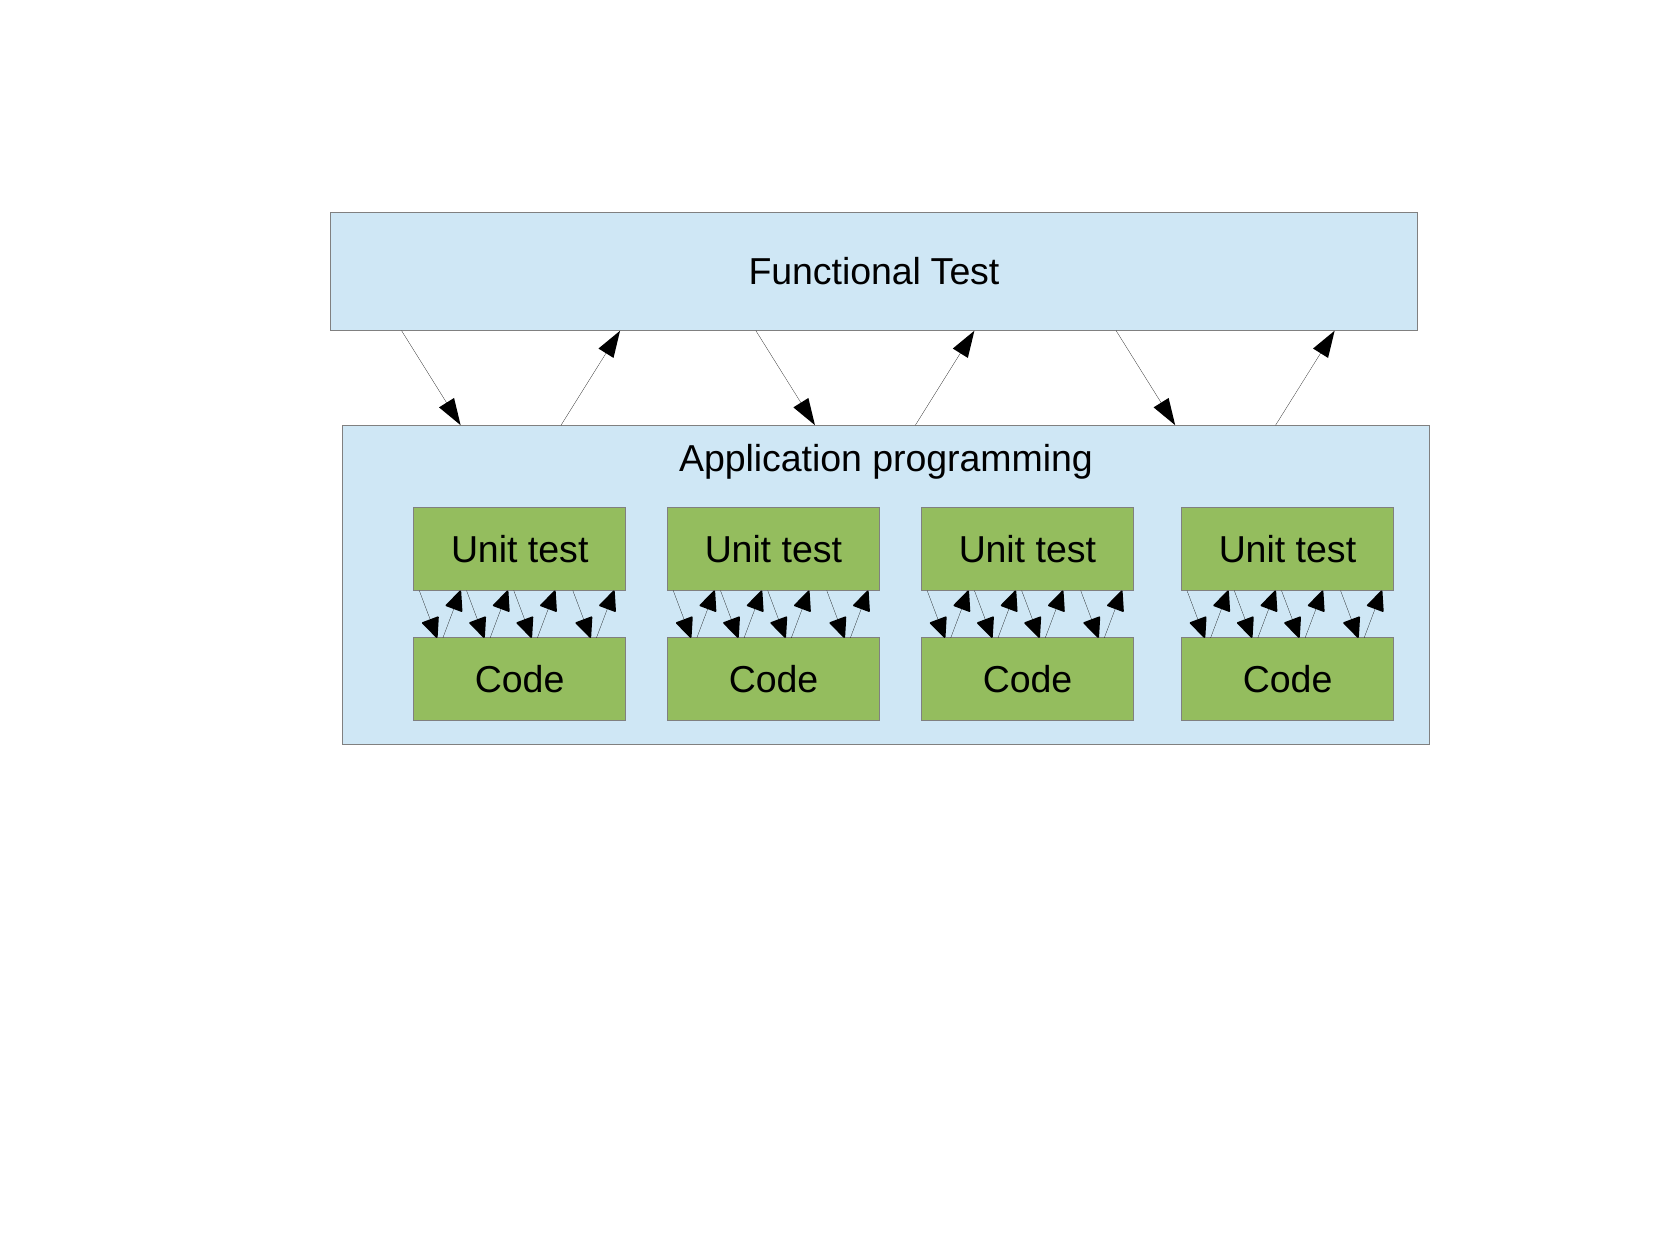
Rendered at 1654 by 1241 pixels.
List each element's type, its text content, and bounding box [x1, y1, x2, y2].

text_box Code [413, 637, 626, 721]
text_box Unit test [413, 507, 626, 591]
text_box Unit test [667, 507, 880, 591]
text_box Code [1181, 637, 1394, 721]
text_box Application programming [342, 425, 1430, 745]
text_box Unit test [921, 507, 1134, 591]
text_box Code [921, 637, 1134, 721]
text_box Unit test [1181, 507, 1394, 591]
text_box Functional Test [330, 212, 1418, 331]
text_box Code [667, 637, 880, 721]
